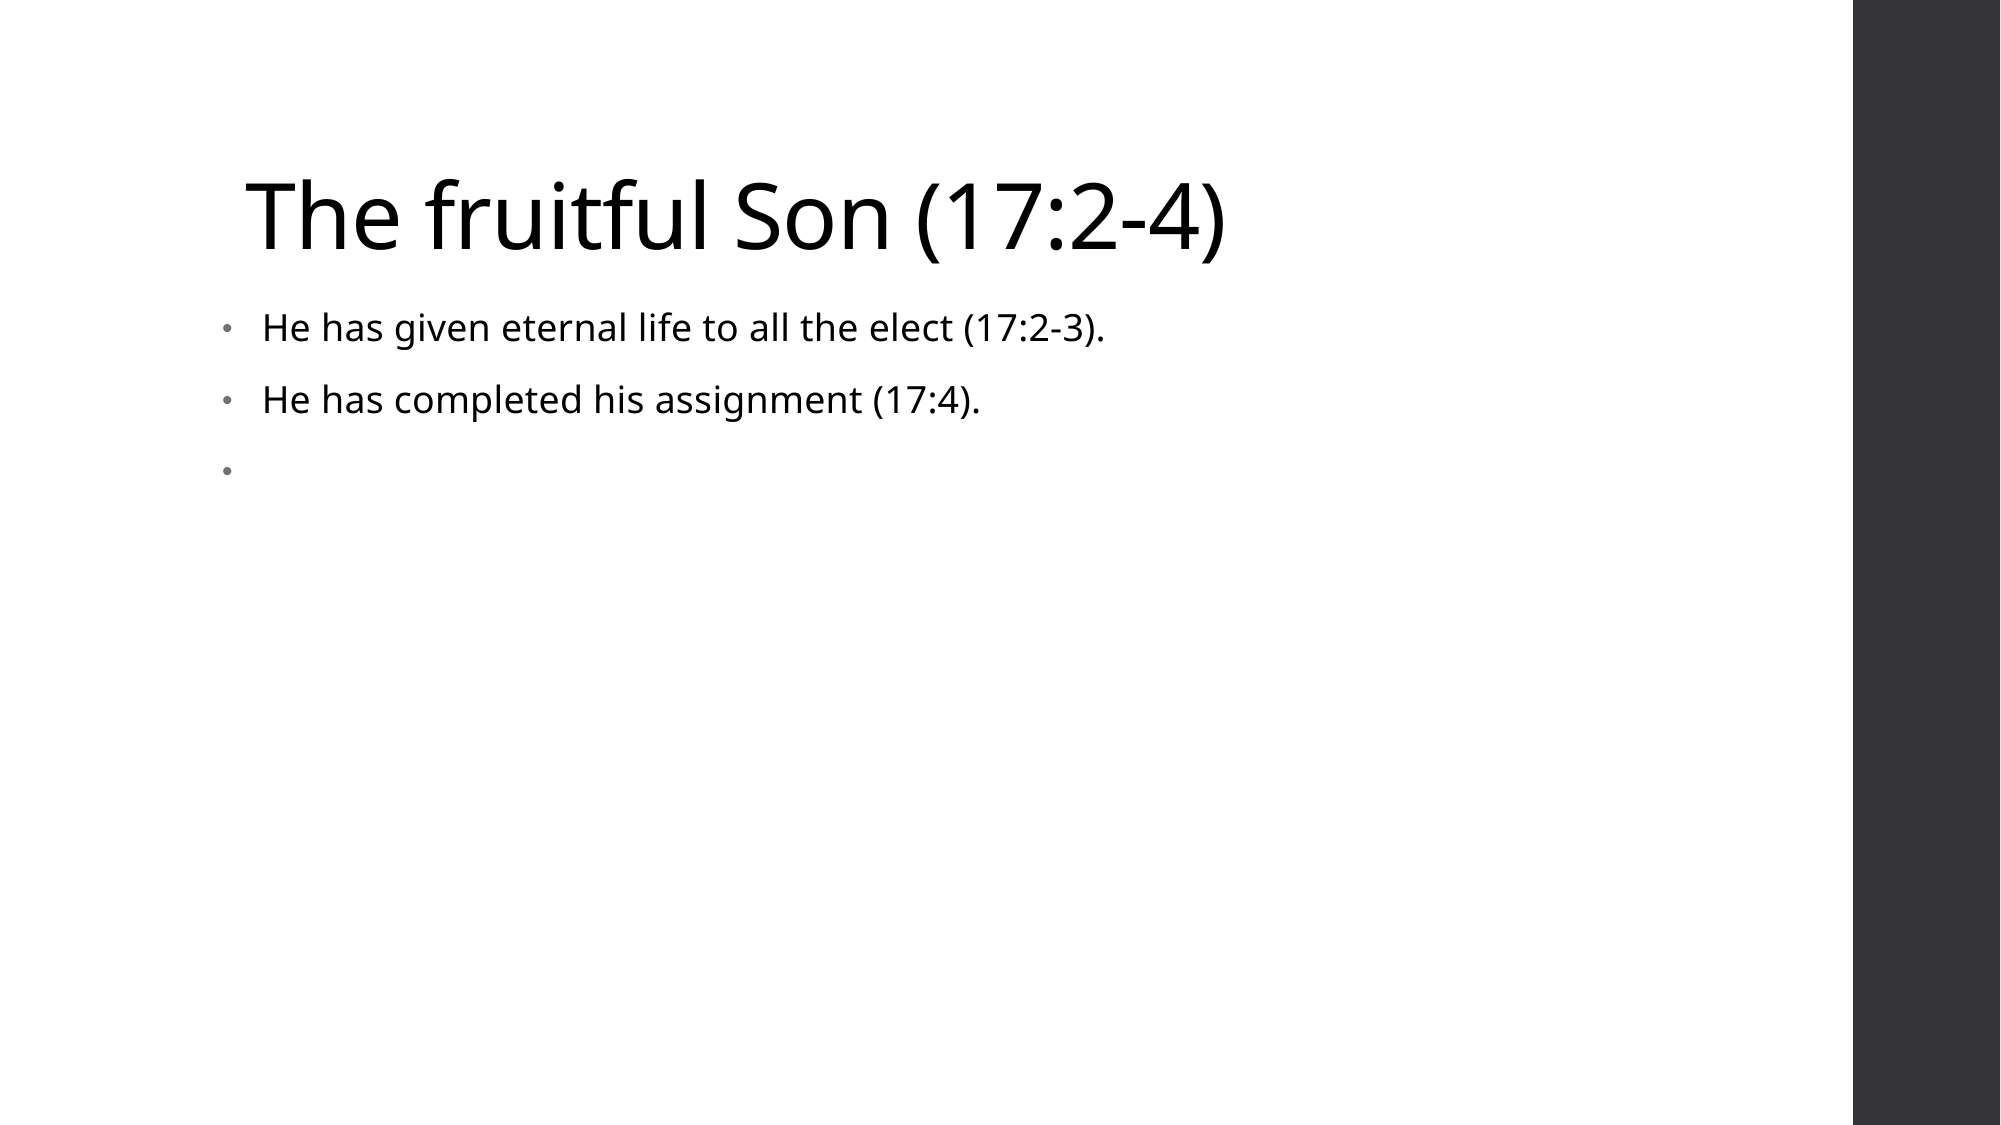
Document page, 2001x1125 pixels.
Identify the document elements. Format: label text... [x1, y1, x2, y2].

title The fruitful Son (17:2-4) [206, 60, 1797, 278]
list He has given eternal life to all the elect (17:2-3). He has completed his assignment (17:4). [206, 299, 1617, 1014]
